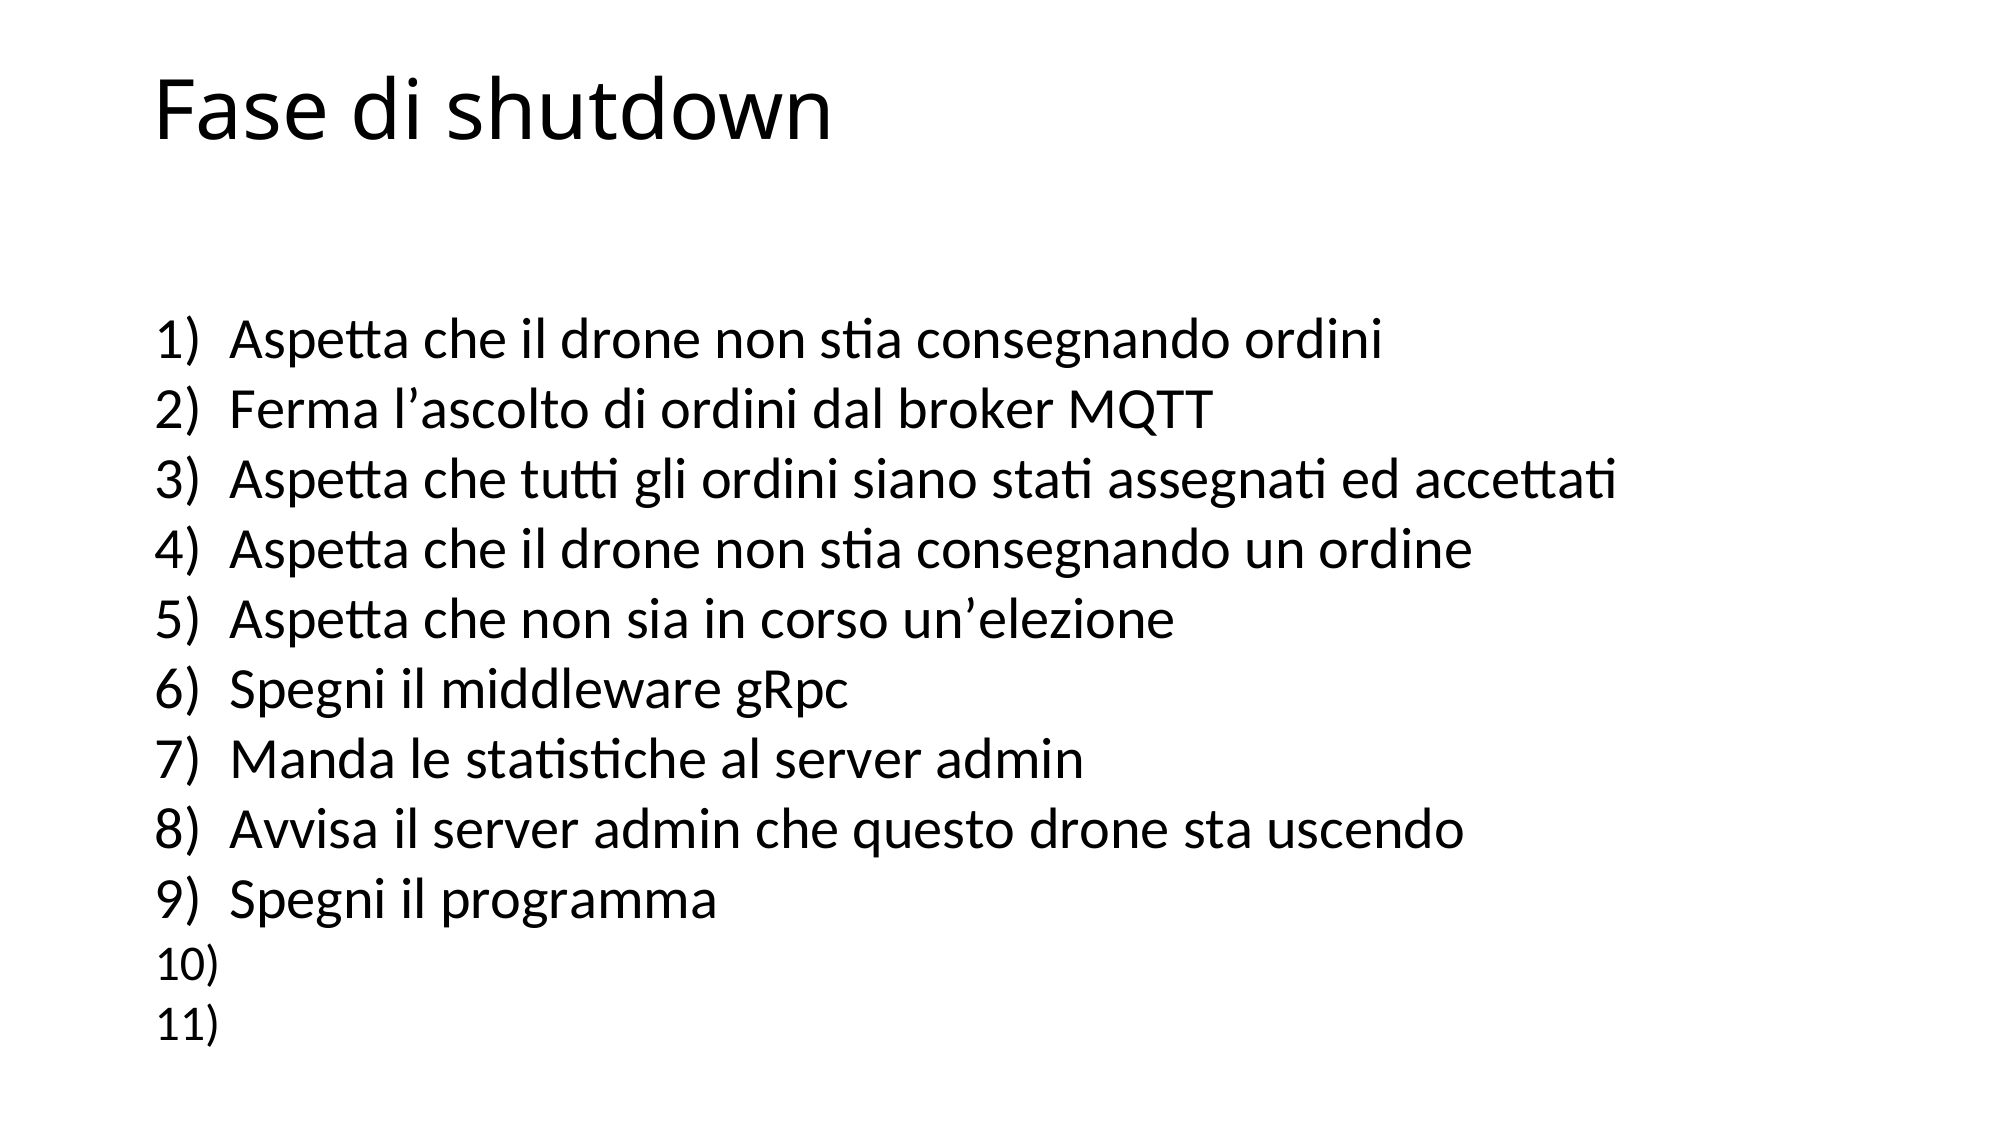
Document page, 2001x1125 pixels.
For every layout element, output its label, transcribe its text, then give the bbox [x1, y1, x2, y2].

title Fase di shutdown [137, 59, 1806, 155]
text_box Aspetta che il drone non stia consegnando ordini Ferma l’ascolto di ordini dal broker MQTT Aspetta che tutti gli ordini siano stati assegnati ed accettati Aspetta che il drone non stia consegnando un ordine Aspetta che non sia in corso un’elezione Spegni il middleware gRpc Manda le statistiche al server admin Avvisa il server admin che questo drone sta uscendo Spegni il programma [139, 292, 1861, 1066]
